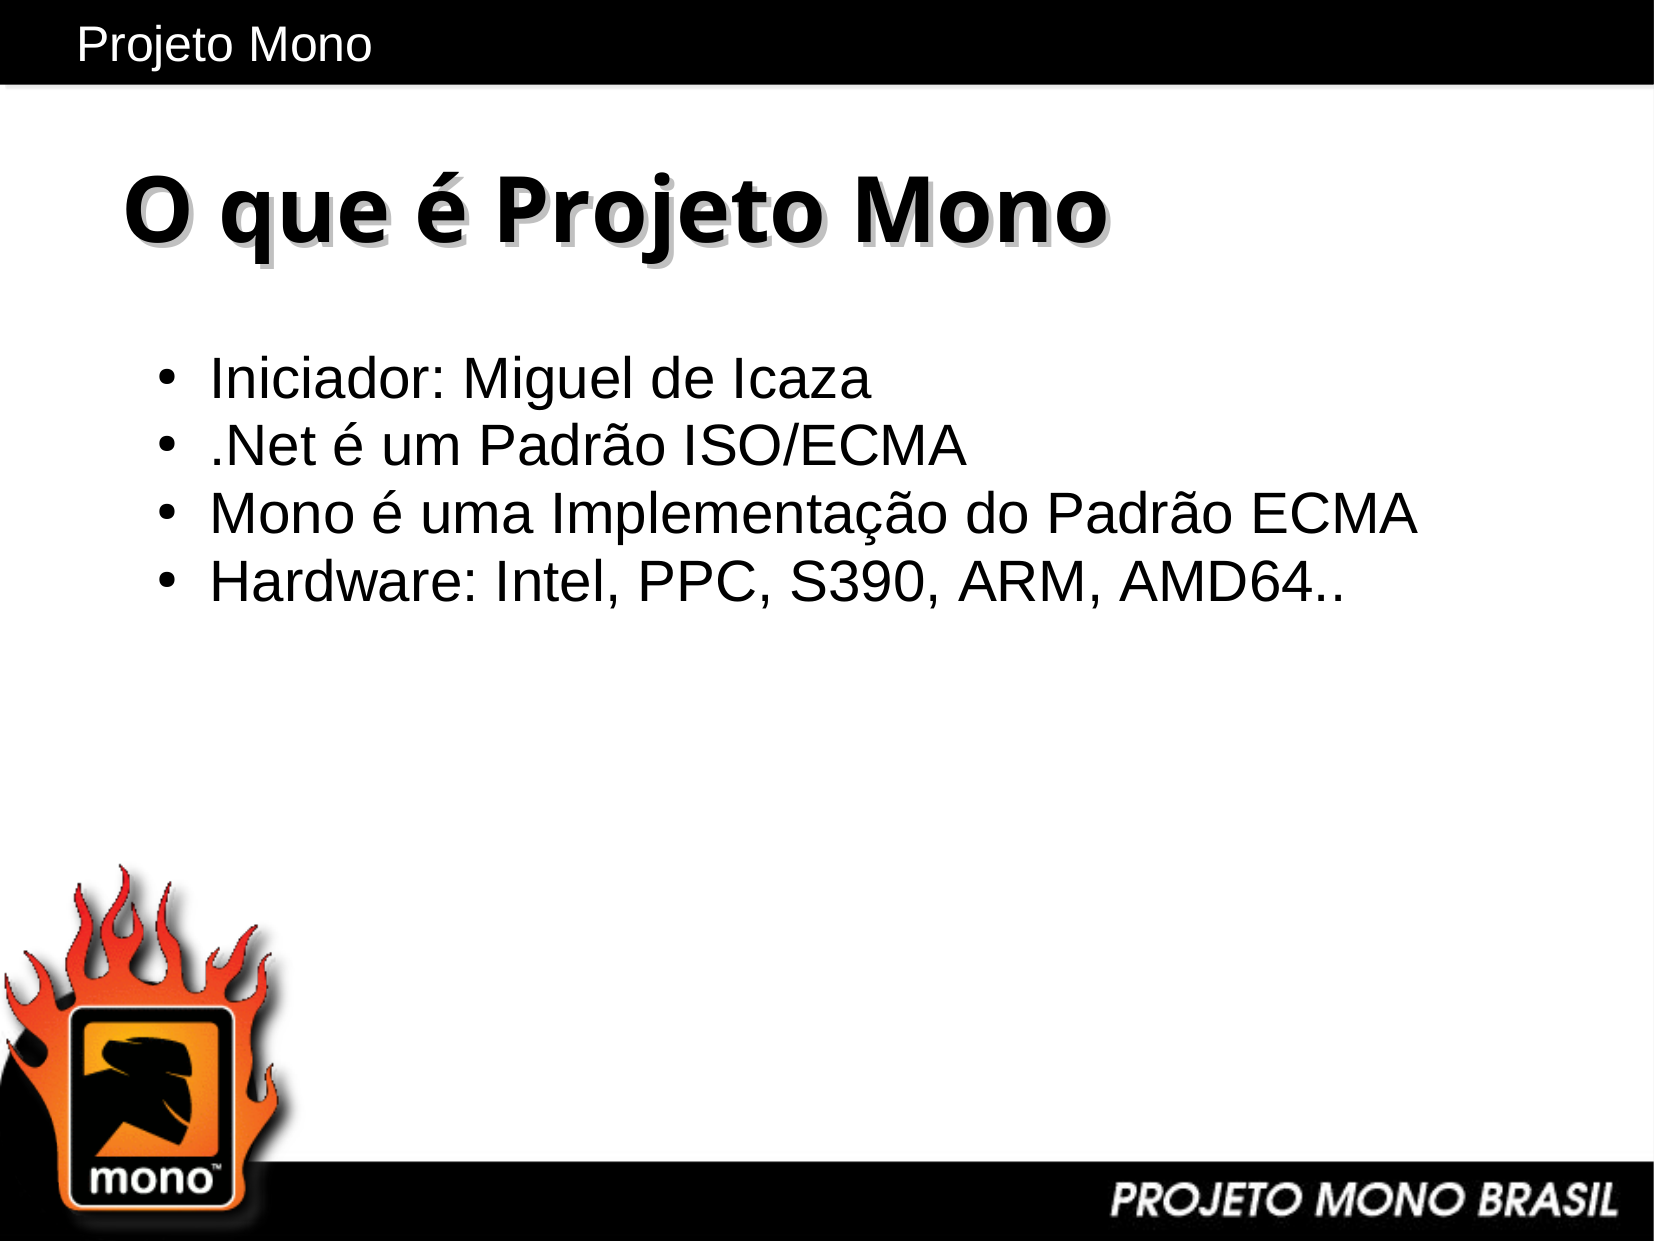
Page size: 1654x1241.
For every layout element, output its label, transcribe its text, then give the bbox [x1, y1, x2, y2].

picture [0, 85, 1654, 1241]
text_box Iniciador: Miguel de Icaza .Net é um Padrão ISO/ECMA Mono é uma Implementação do Padrão ECMA Hardware: Intel, PPC, S390, ARM, AMD64.. [121, 344, 1527, 614]
text_box O que é Projeto Mono [121, 143, 1112, 270]
text_box Projeto Mono [76, 19, 374, 72]
